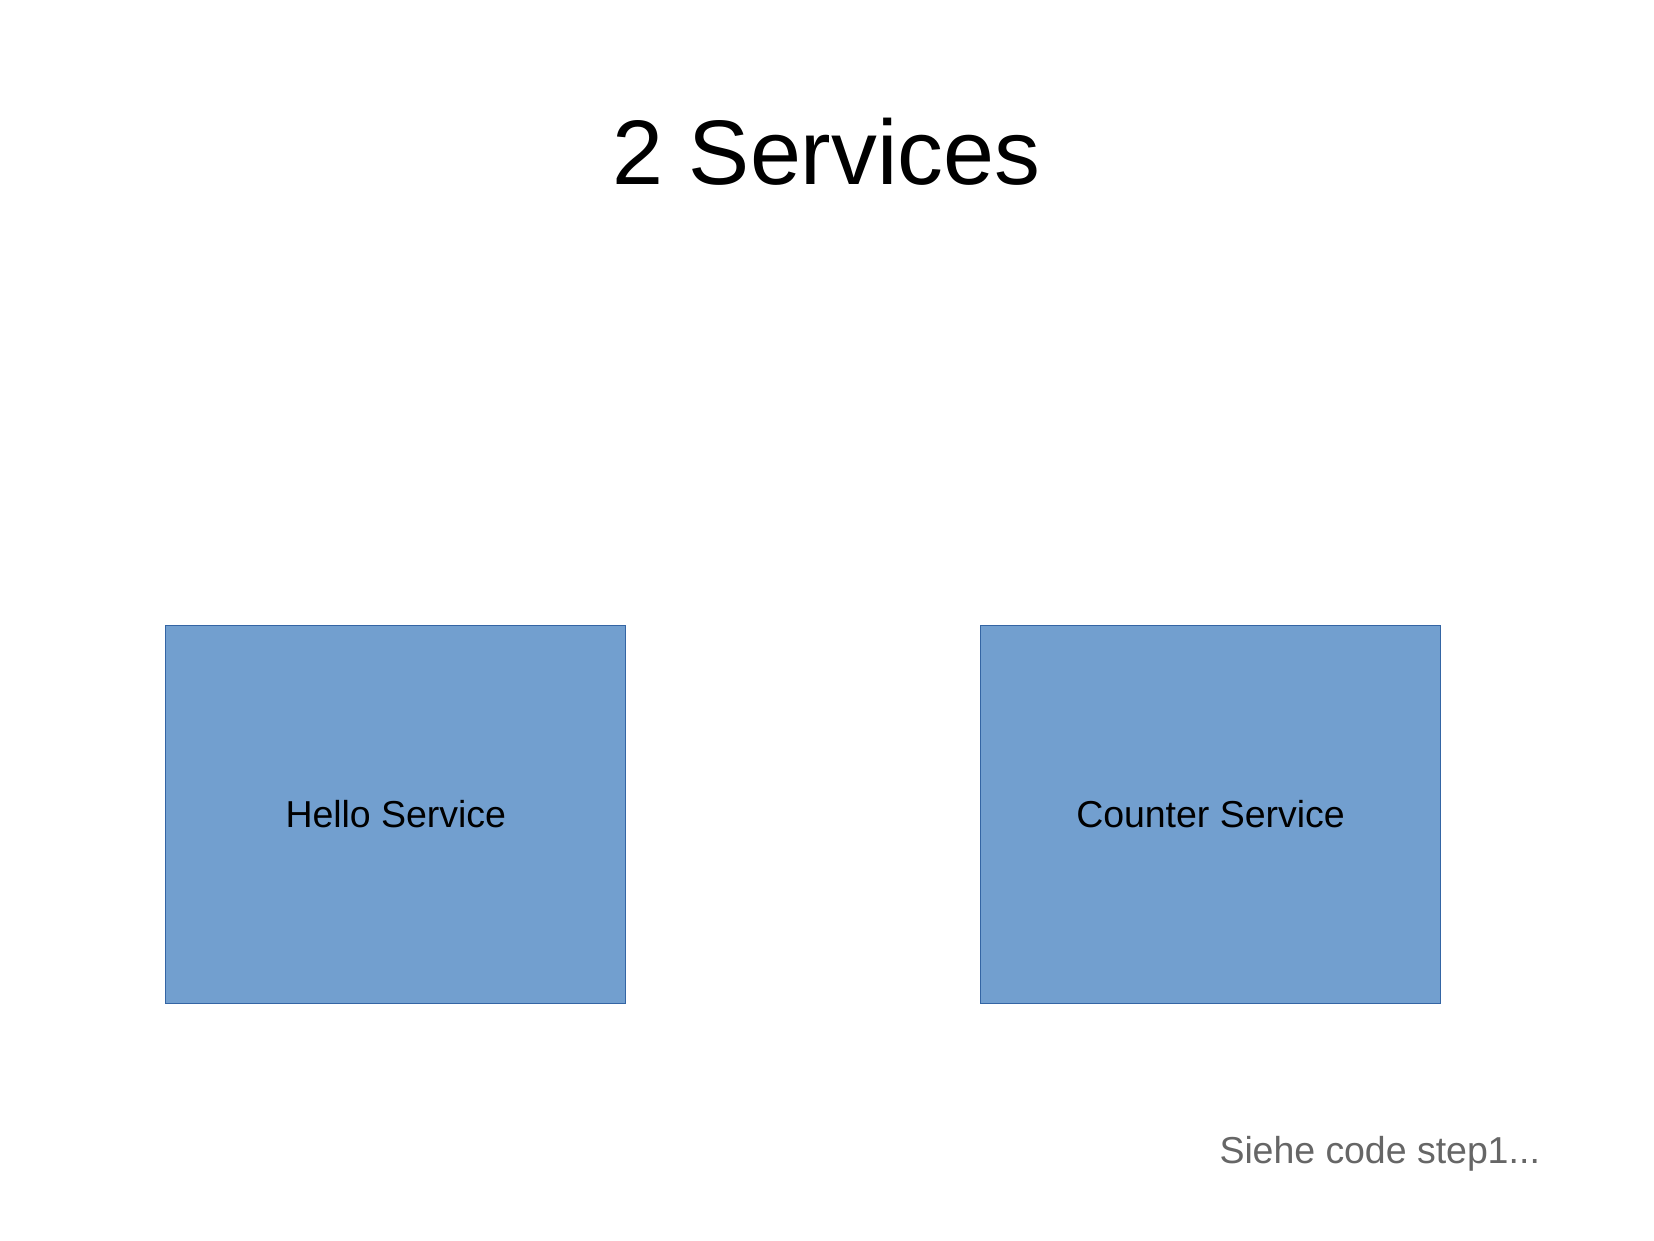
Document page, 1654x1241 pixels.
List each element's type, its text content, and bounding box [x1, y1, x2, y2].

text_box Siehe code step1... [1204, 1122, 1555, 1179]
text_box Counter Service [980, 625, 1441, 1004]
title 2 Services [82, 49, 1571, 257]
text_box Hello Service [165, 625, 626, 1004]
